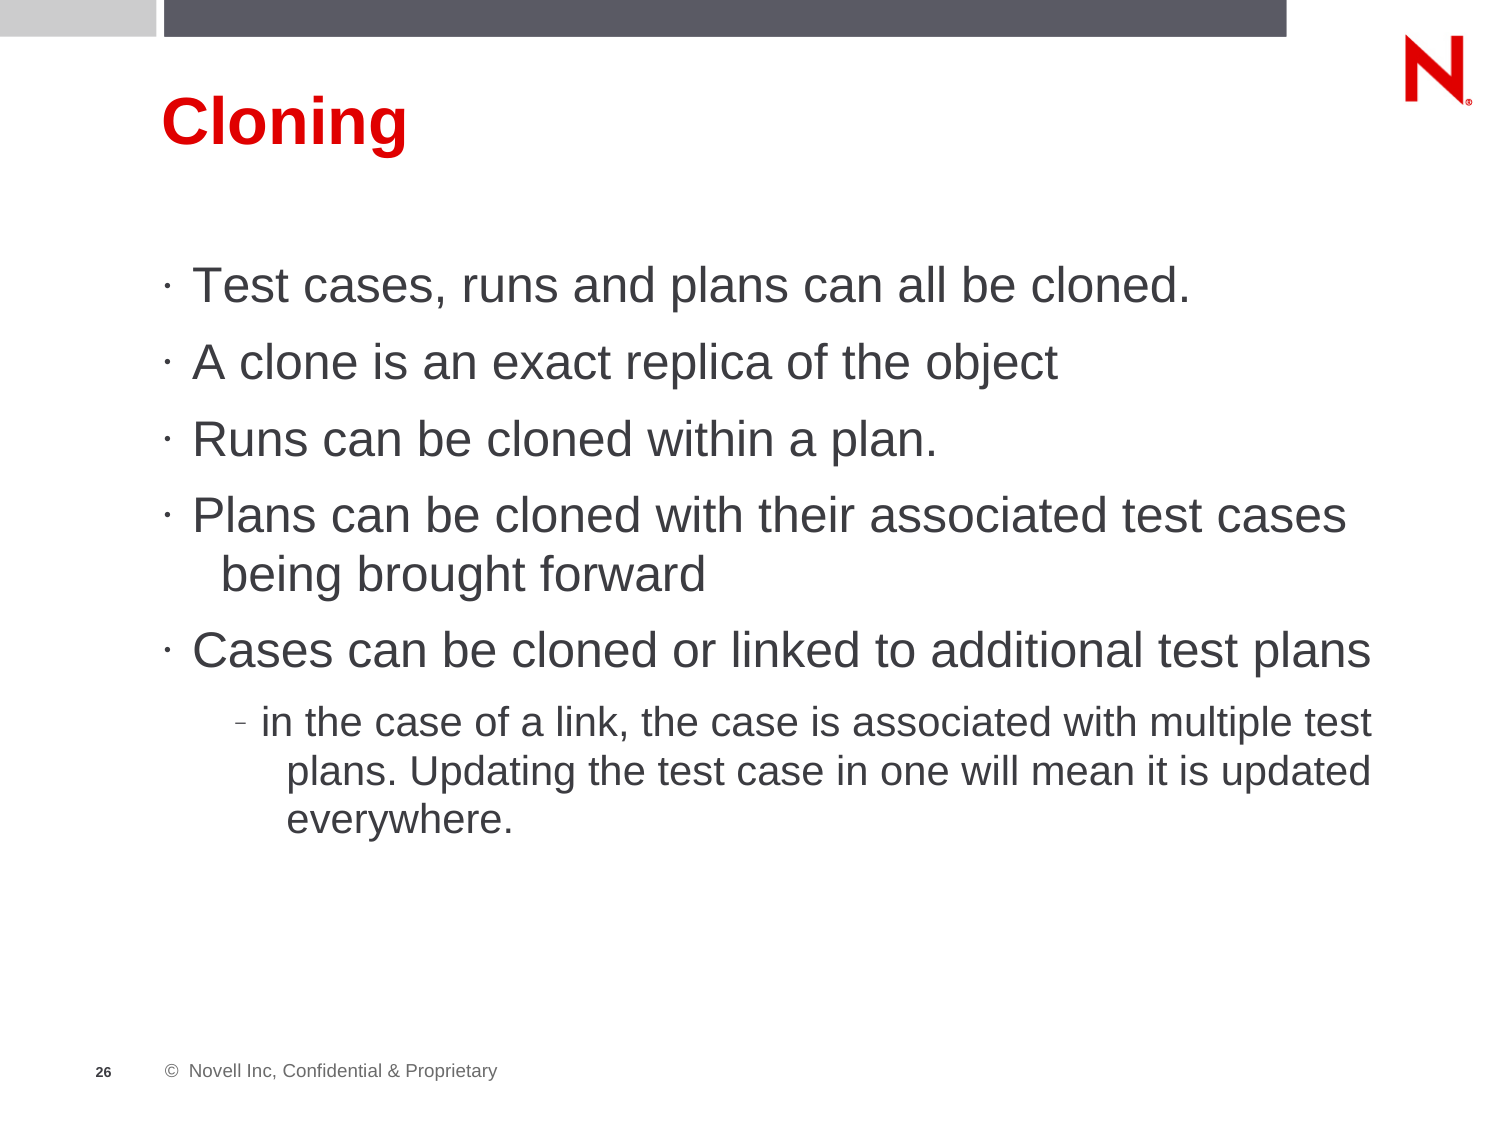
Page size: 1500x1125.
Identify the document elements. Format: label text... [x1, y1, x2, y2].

title Cloning [161, 41, 1383, 205]
list Test cases, runs and plans can all be cloned. A clone is an exact replica of the object Runs can be cloned within a plan. Plans can be cloned with their associated test cases being brought forward Cases can be cloned or linked to additional test plans in the case of a link, the case is associated with multiple test plans. Updating the test case in one will mean it is updated everywhere. [163, 254, 1404, 986]
picture [1403, 32, 1473, 107]
